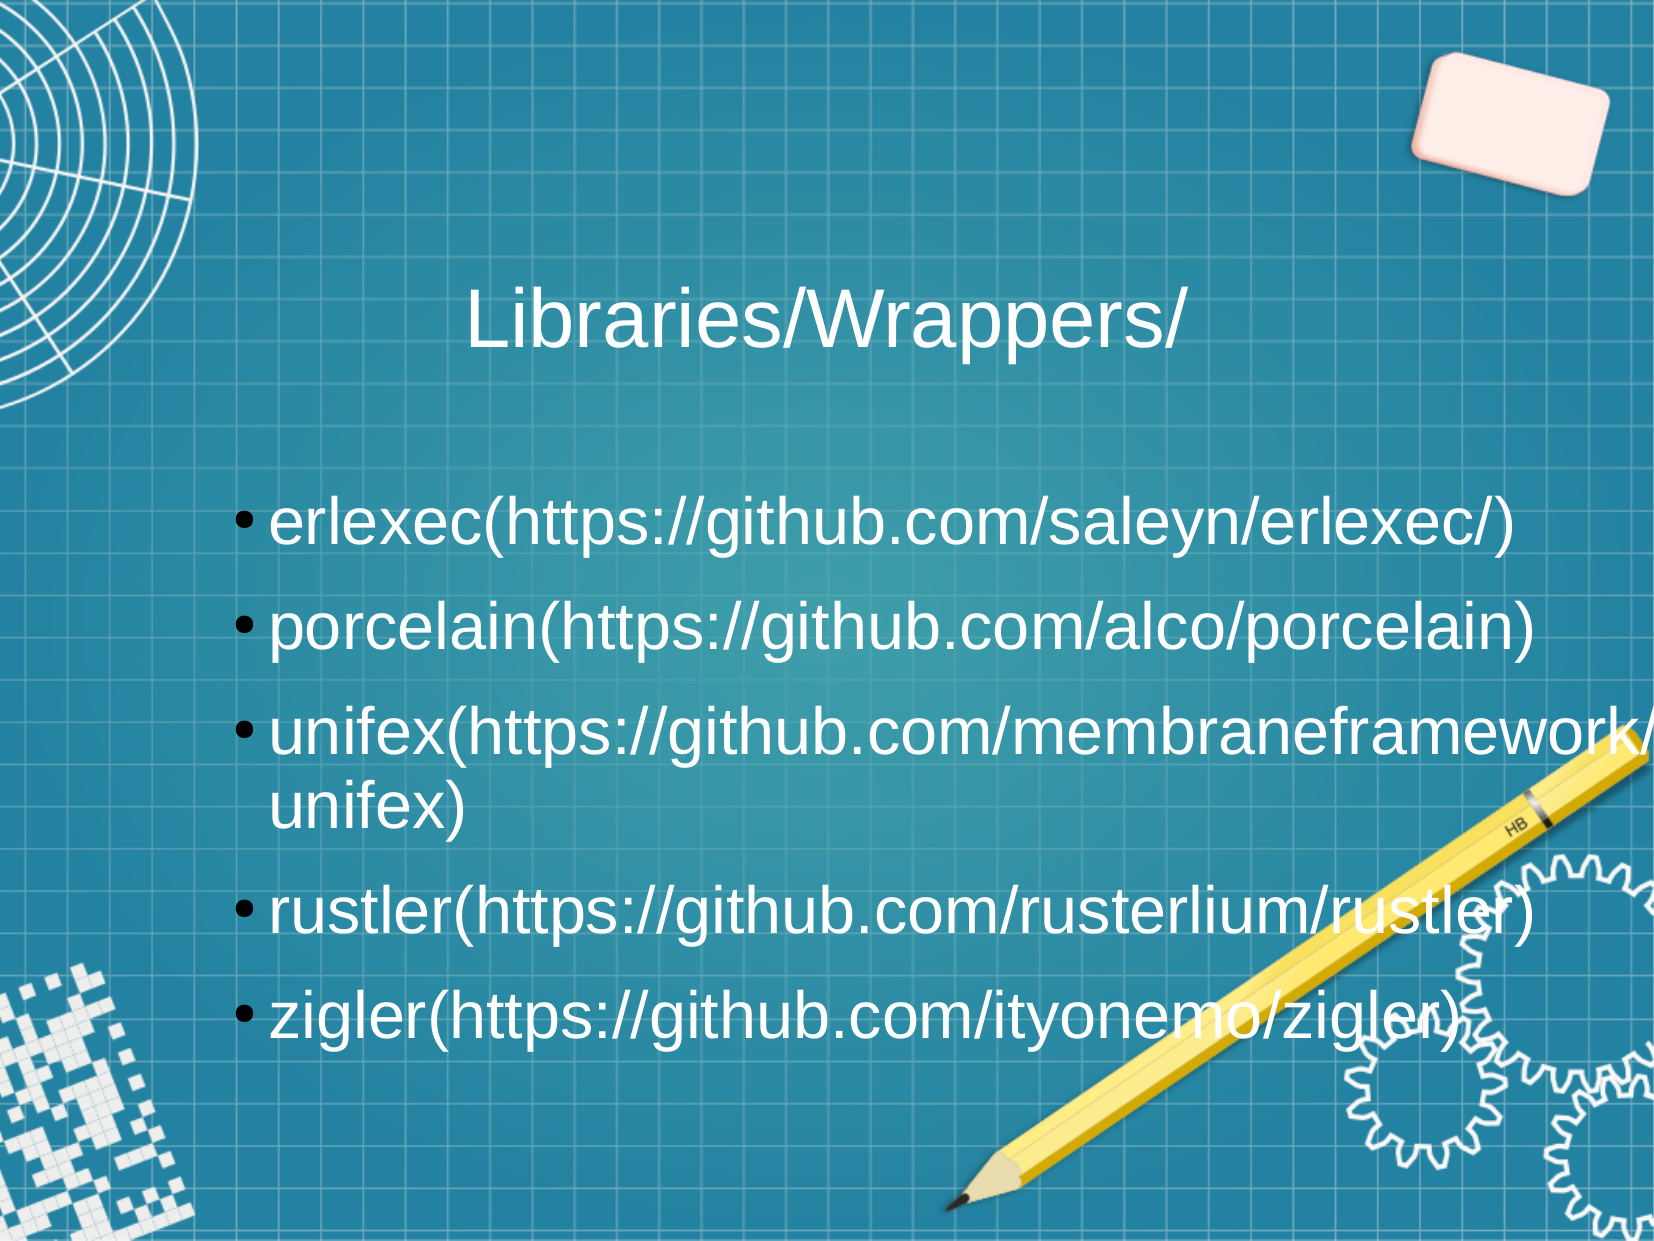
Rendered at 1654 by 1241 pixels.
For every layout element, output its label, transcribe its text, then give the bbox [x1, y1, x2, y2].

title Libraries/Wrappers/ [82, 177, 1571, 461]
picture [0, 0, 1654, 1241]
subtitle erlexec(https://github.com/saleyn/erlexec/) porcelain(https://github.com/alco/porcelain) unifex(https://github.com/membraneframework/unifex) rustler(https://github.com/rusterlium/rustler) zigler(https://github.com/ityonemo/zigler) [82, 484, 1654, 1158]
